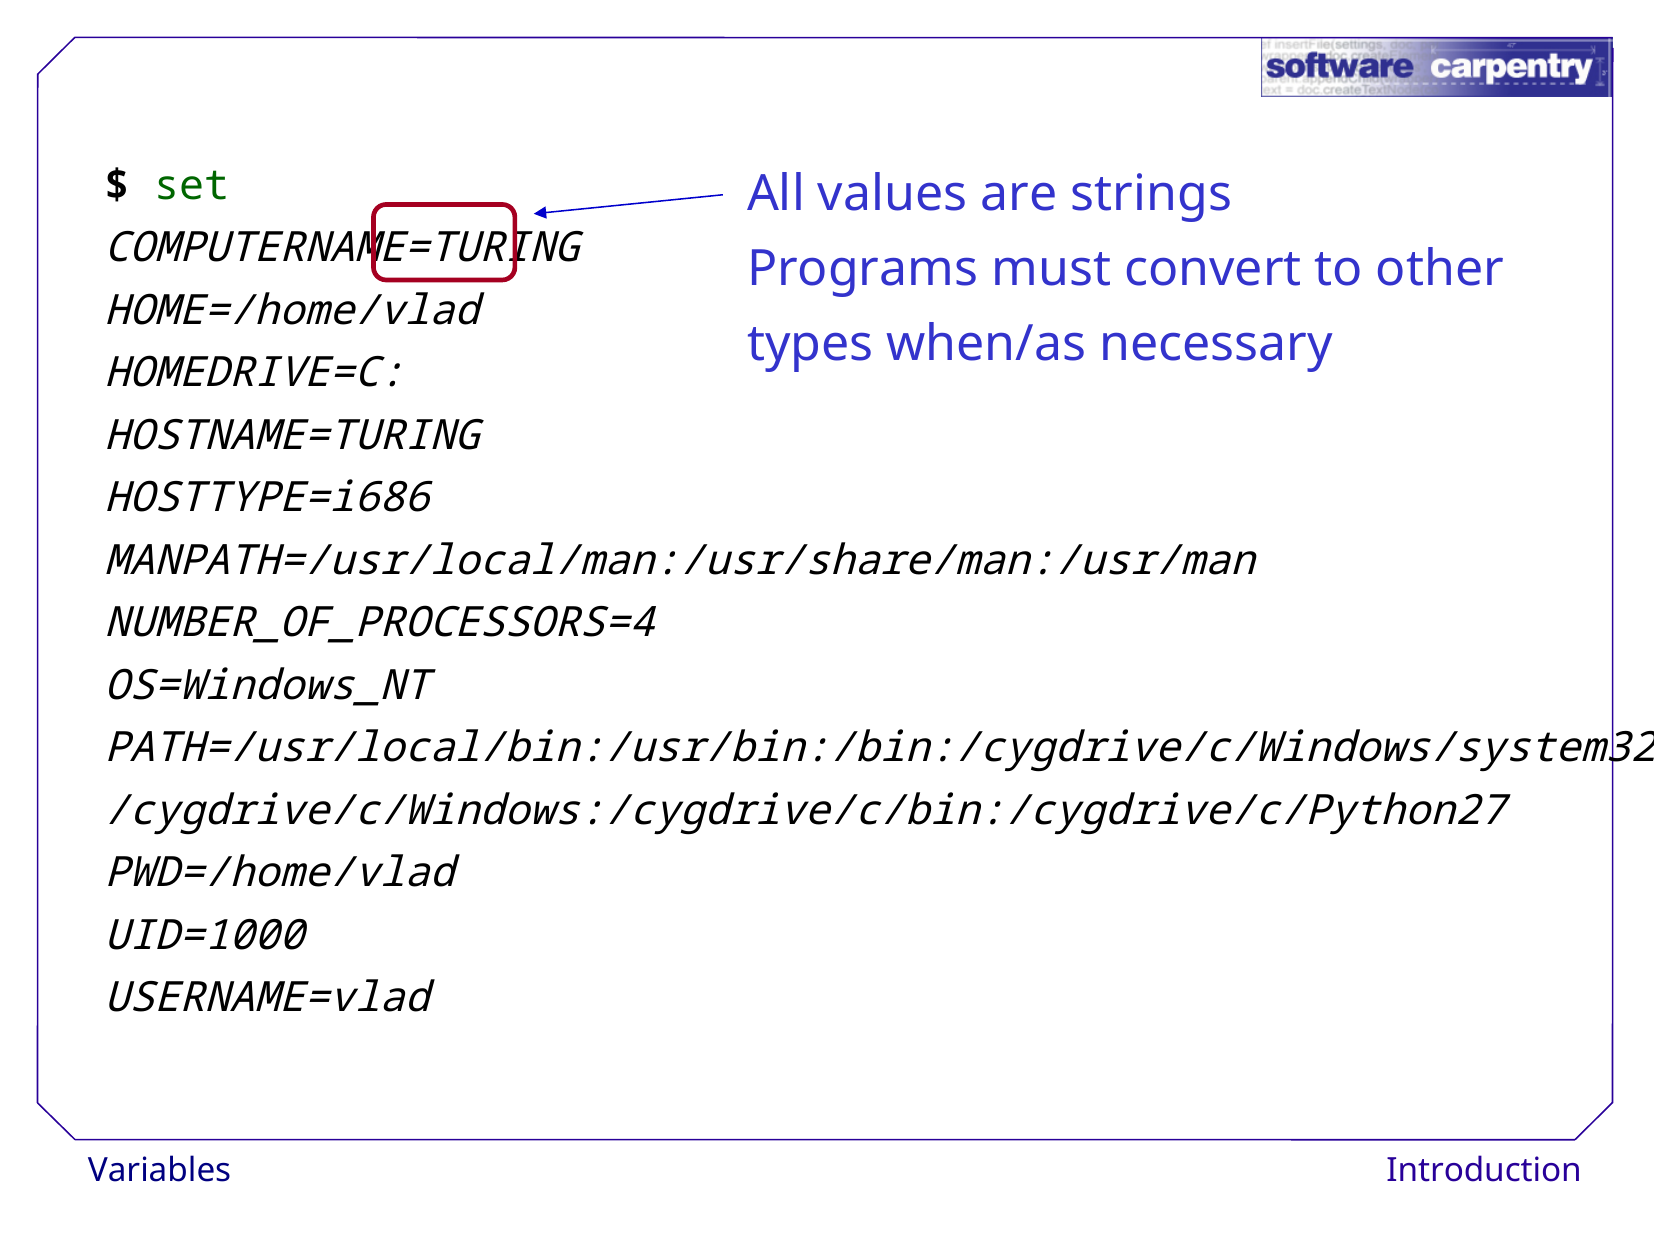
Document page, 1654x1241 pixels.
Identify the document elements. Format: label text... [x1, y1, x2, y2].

text_box All values are strings Programs must convert to other types when/as necessary [732, 137, 1564, 384]
text_box $ set COMPUTERNAME=TURING HOME=/home/vlad HOMEDRIVE=C: HOSTNAME=TURING HOSTTYPE=i686 MANPATH=/usr/local/man:/usr/share/man:/usr/man NUMBER_OF_PROCESSORS=4 OS=Windows_NT PATH=/usr/local/bin:/usr/bin:/bin:/cygdrive/c/Windows/system32: /cygdrive/c/Windows:/cygdrive/c/bin:/cygdrive/c/Python27 PWD=/home/vlad UID=1000 USERNAME=vlad [89, 137, 1512, 1036]
picture [1261, 39, 1613, 97]
